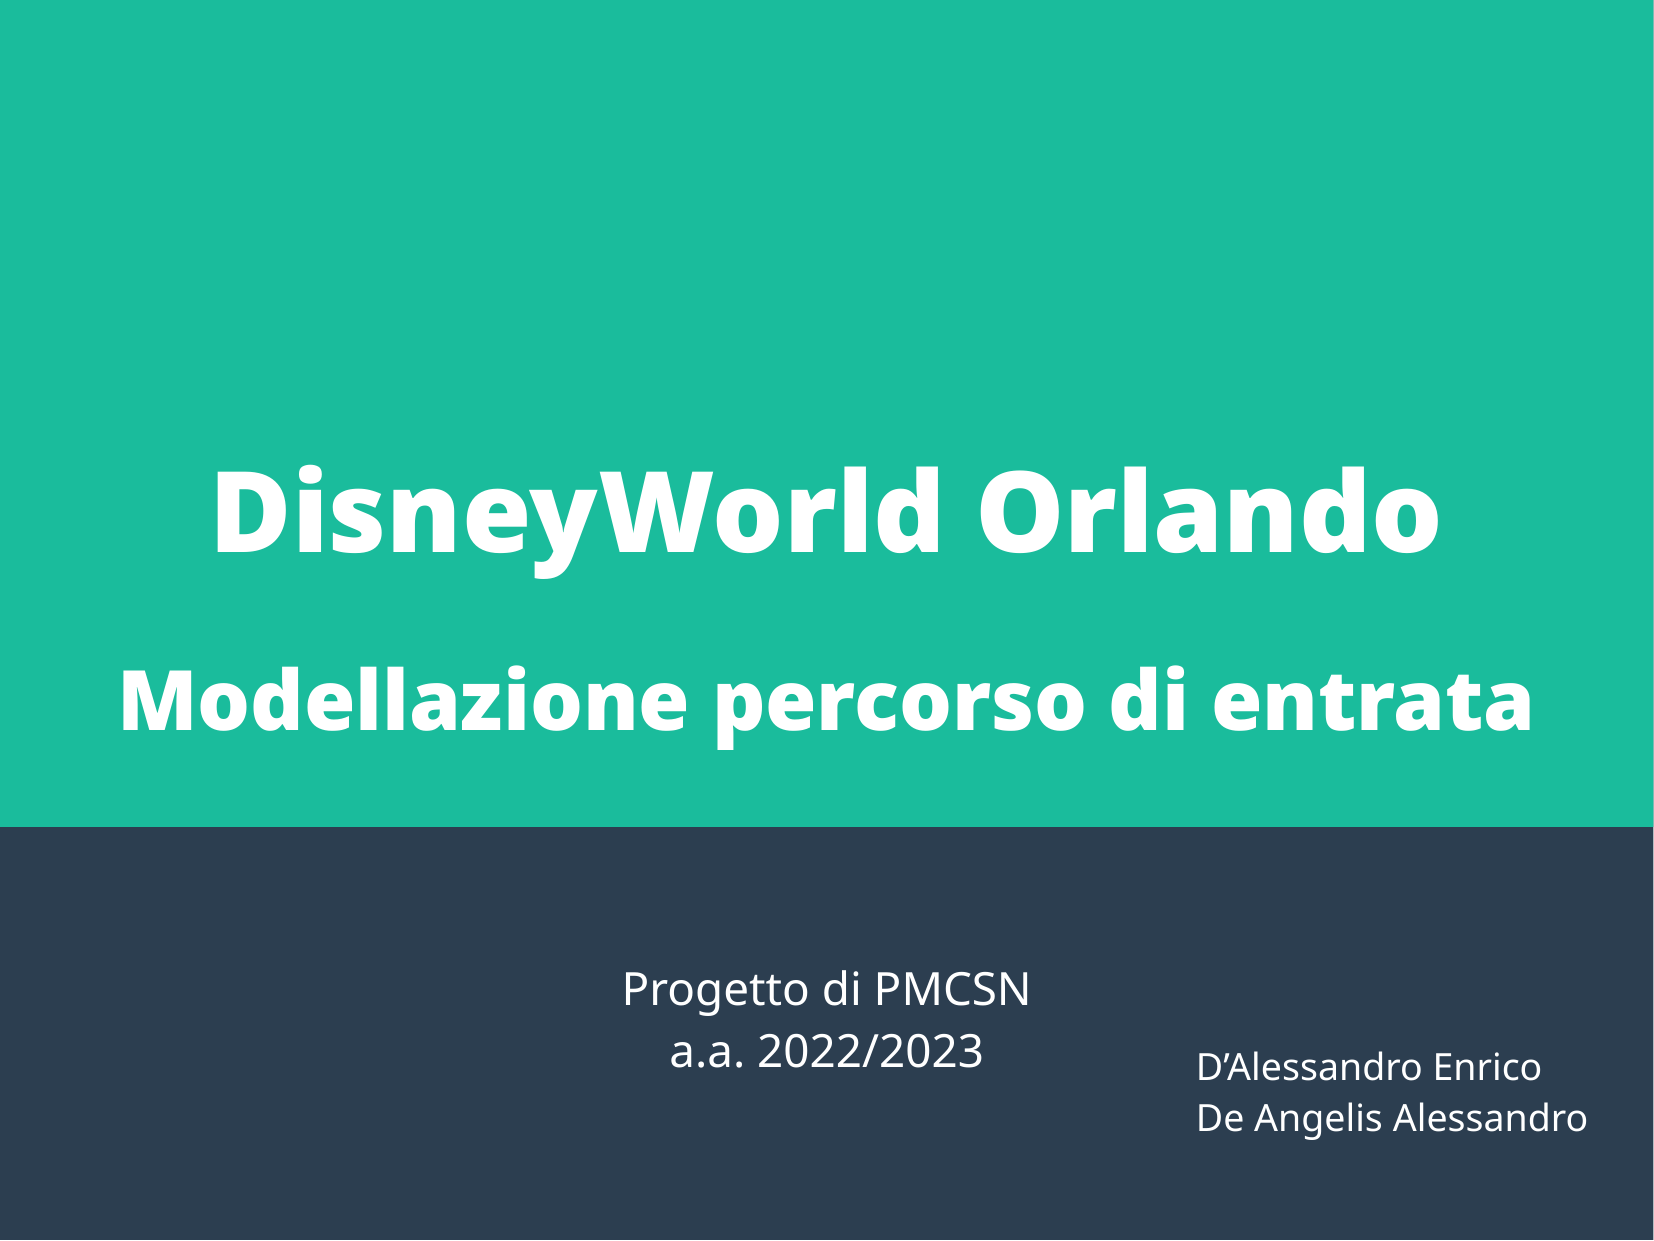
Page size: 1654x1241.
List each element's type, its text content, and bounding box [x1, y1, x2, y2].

subtitle Progetto di PMCSN a.a. 2022/2023 [442, 856, 1211, 1182]
text_box D’Alessandro Enrico De Angelis Alessandro [1181, 1033, 1625, 1202]
title DisneyWorld Orlando Modellazione percorso di entrata [59, 355, 1595, 756]
